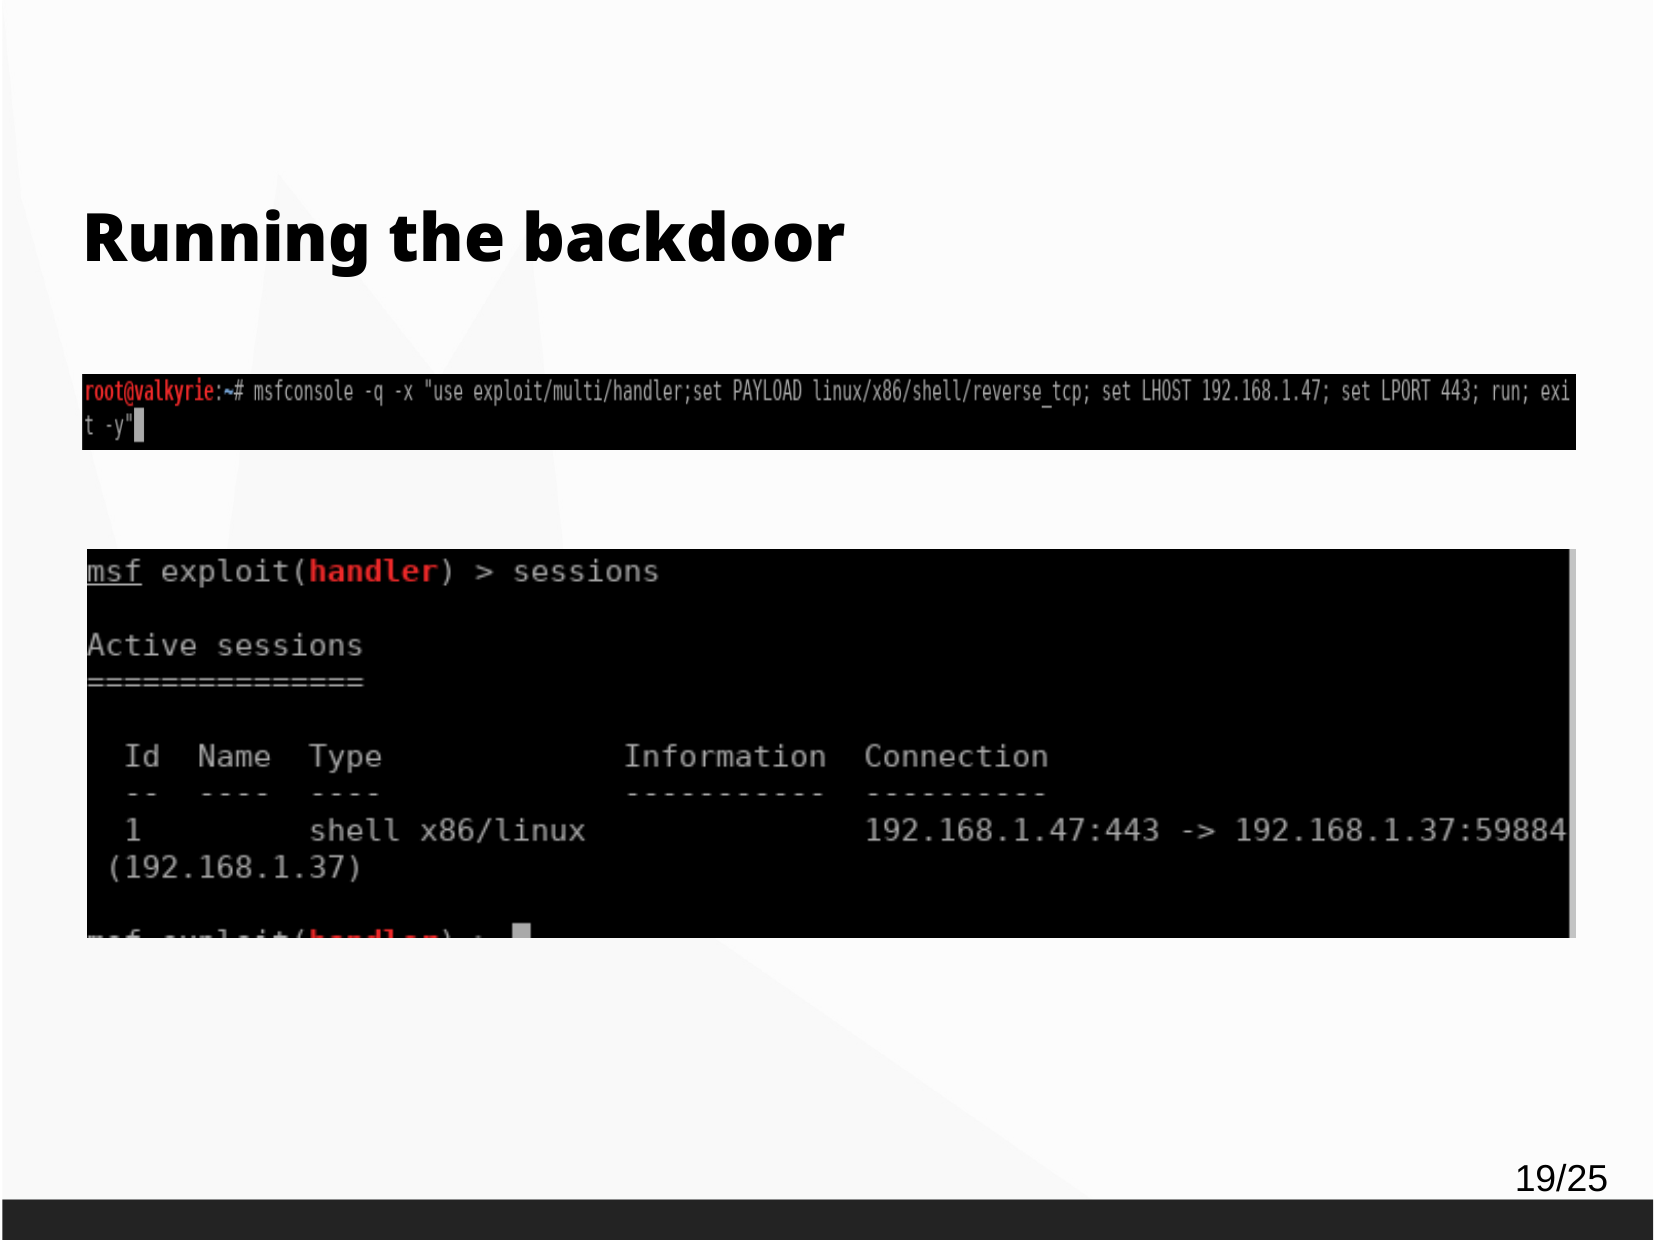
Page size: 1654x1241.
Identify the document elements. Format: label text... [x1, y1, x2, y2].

title Running the backdoor [82, 132, 1571, 340]
text_box 19/25 [1500, 1149, 1651, 1201]
picture [2, 0, 1654, 1241]
